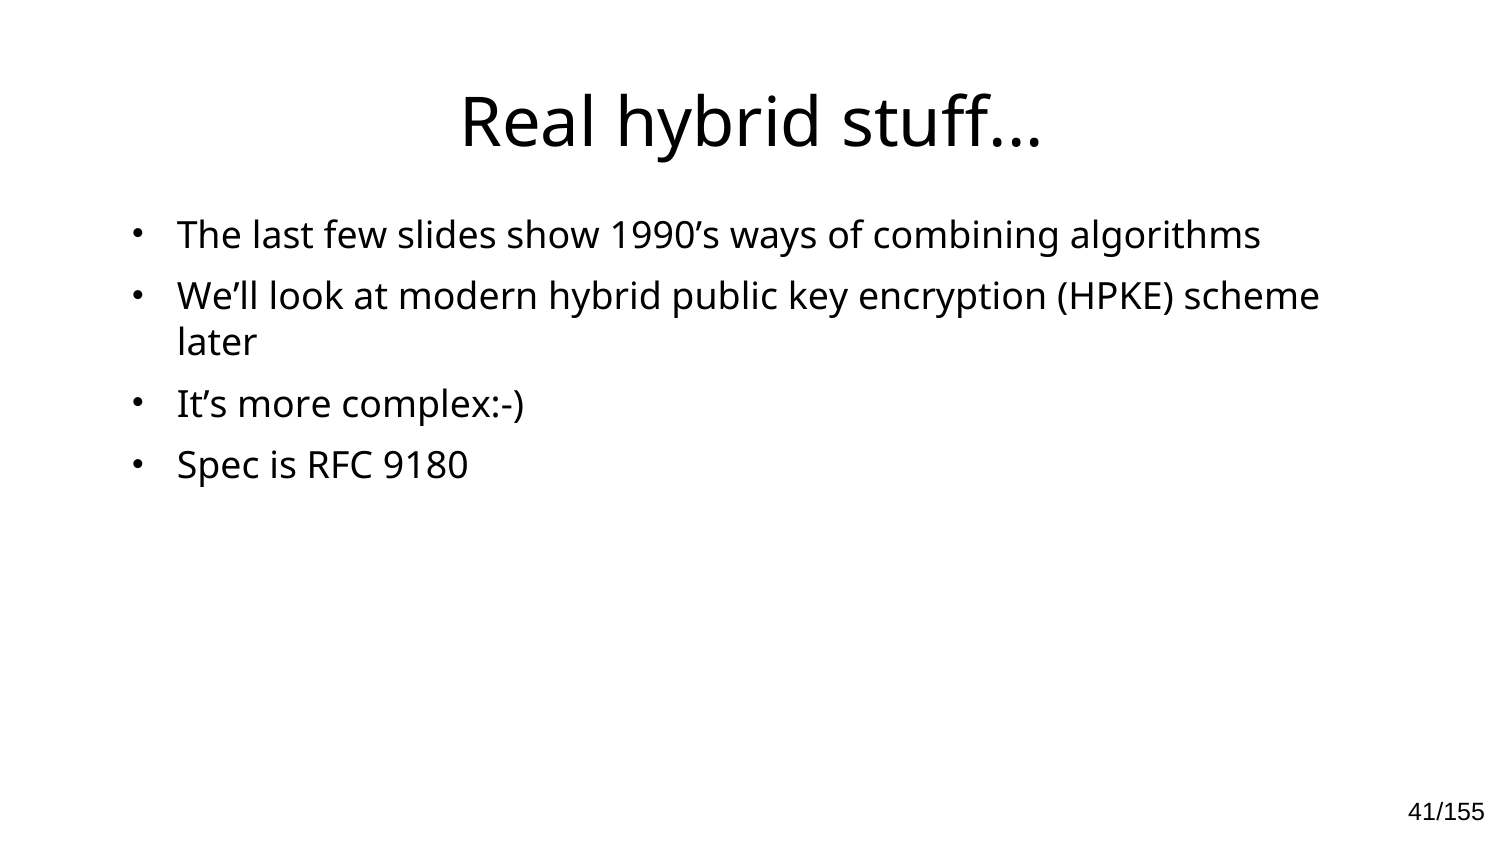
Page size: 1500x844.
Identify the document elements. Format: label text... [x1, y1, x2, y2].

list The last few slides show 1990’s ways of combining algorithms We’ll look at modern hybrid public key encryption (HPKE) scheme later It’s more complex:-) Spec is RFC 9180 [116, 202, 1392, 807]
title Real hybrid stuff... [114, 48, 1390, 190]
